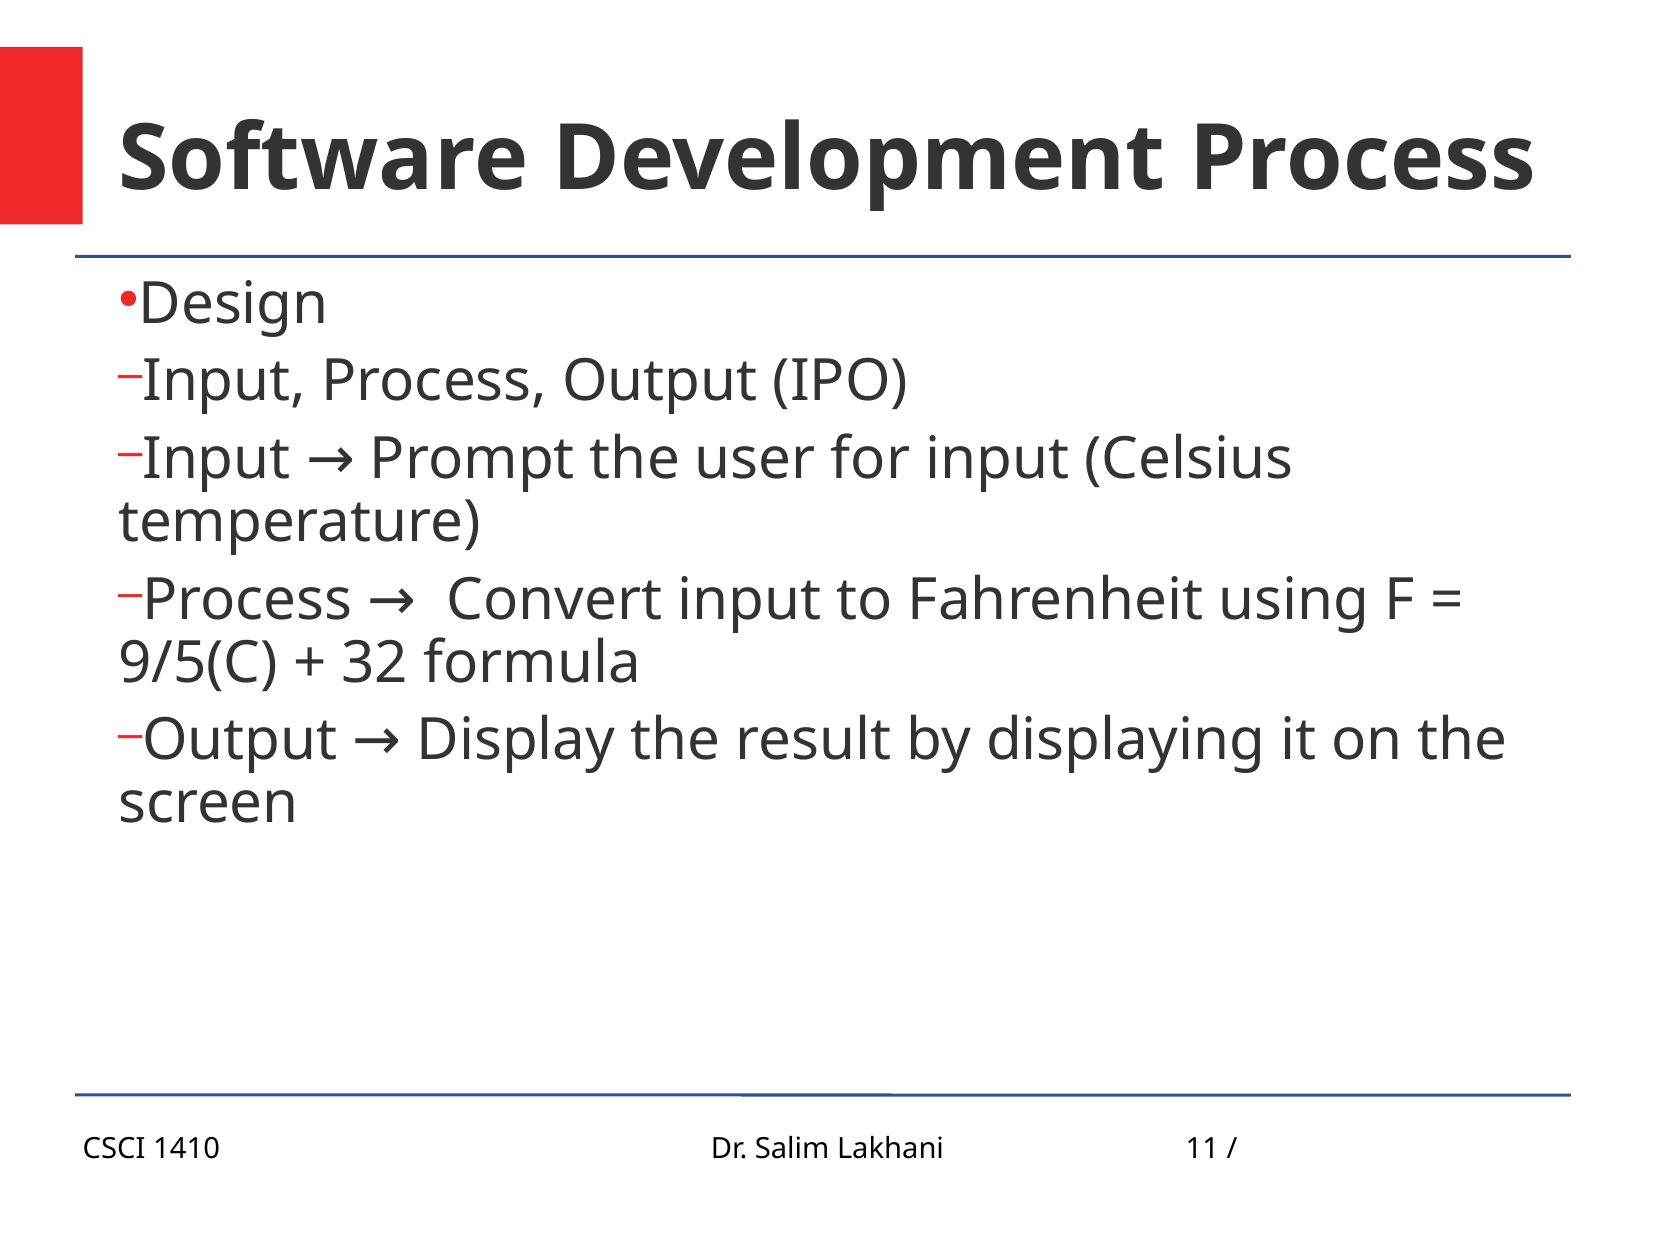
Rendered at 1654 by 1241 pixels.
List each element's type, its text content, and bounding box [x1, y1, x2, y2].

title Software Development Process [118, 49, 1571, 257]
text_box CSCI 1410 [82, 1129, 468, 1216]
text_box / [1185, 1129, 1571, 1216]
text_box Dr. Salim Lakhani [565, 1129, 1090, 1216]
list Design Input, Process, Output (IPO) Input → Prompt the user for input (Celsius temperature) Process → Convert input to Fahrenheit using F = 9/5(C) + 32 formula Output → Display the result by displaying it on the screen [118, 265, 1536, 1081]
